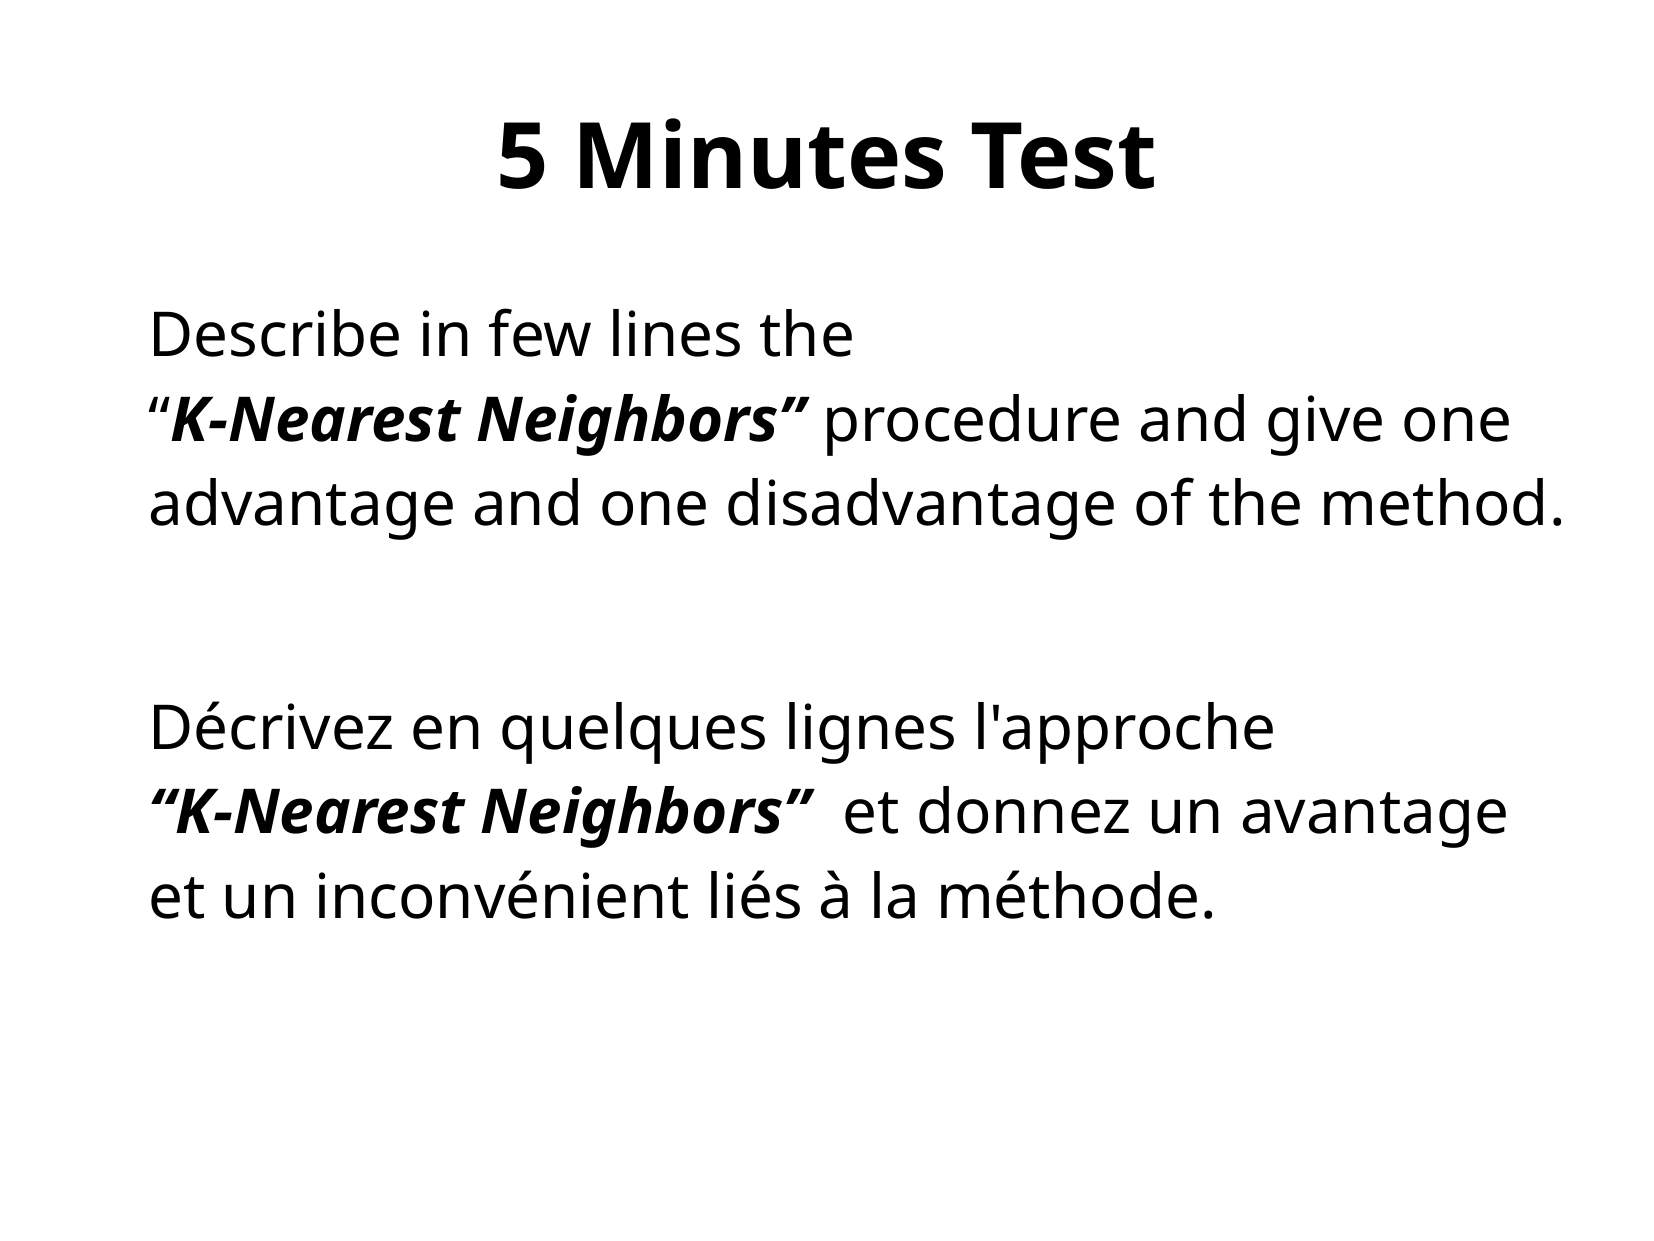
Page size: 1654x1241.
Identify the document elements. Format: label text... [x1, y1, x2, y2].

list Describe in few lines the “K-Nearest Neighbors” procedure and give one advantage and one disadvantage of the method. Décrivez en quelques lignes l'approche “K-Nearest Neighbors” et donnez un avantage et un inconvénient liés à la méthode. [82, 290, 1571, 1010]
title 5 Minutes Test [82, 49, 1571, 257]
